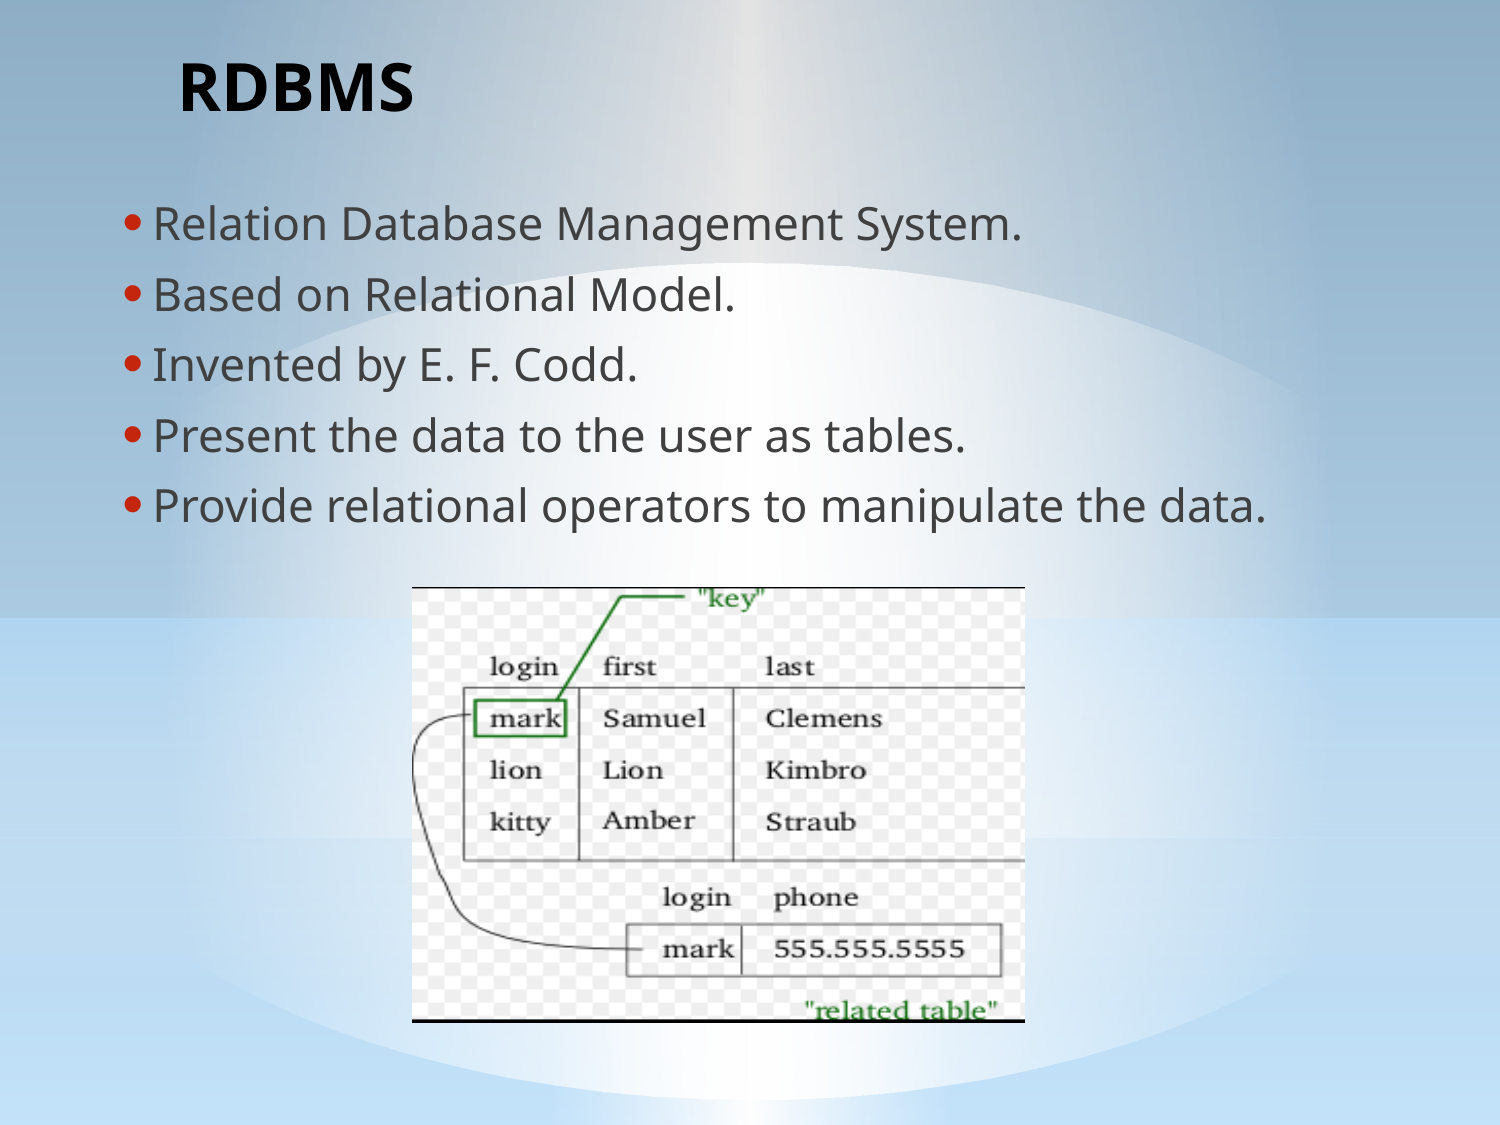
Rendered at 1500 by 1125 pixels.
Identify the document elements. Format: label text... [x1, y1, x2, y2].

list Relation Database Management System. Based on Relational Model. Invented by E. F. Codd. Present the data to the user as tables. Provide relational operators to manipulate the data. [99, 187, 1438, 1050]
picture [412, 587, 1025, 1023]
title RDBMS [162, 37, 1231, 175]
